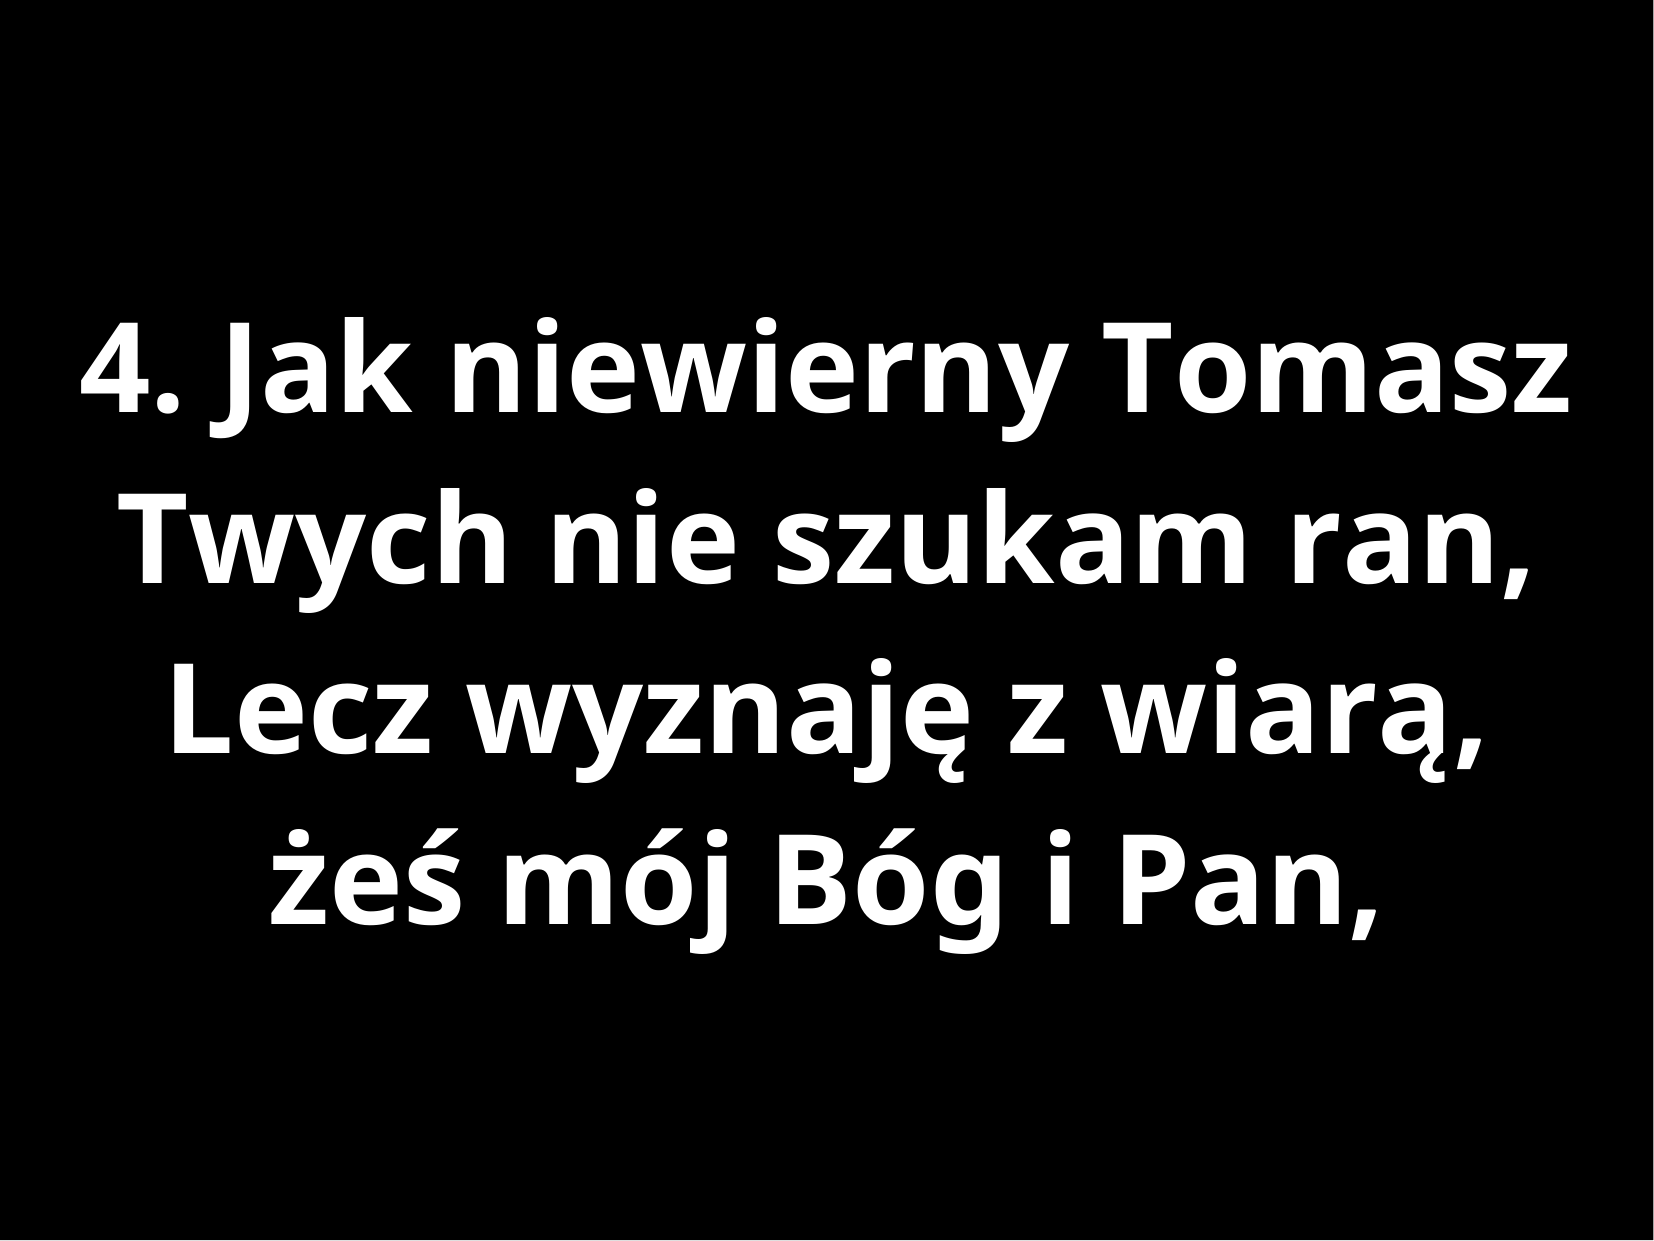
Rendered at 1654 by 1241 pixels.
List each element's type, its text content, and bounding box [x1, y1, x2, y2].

title 4. Jak niewierny Tomasz Twych nie szukam ran, Lecz wyznaję z wiarą, żeś mój Bóg i Pan, [0, 0, 1654, 1241]
